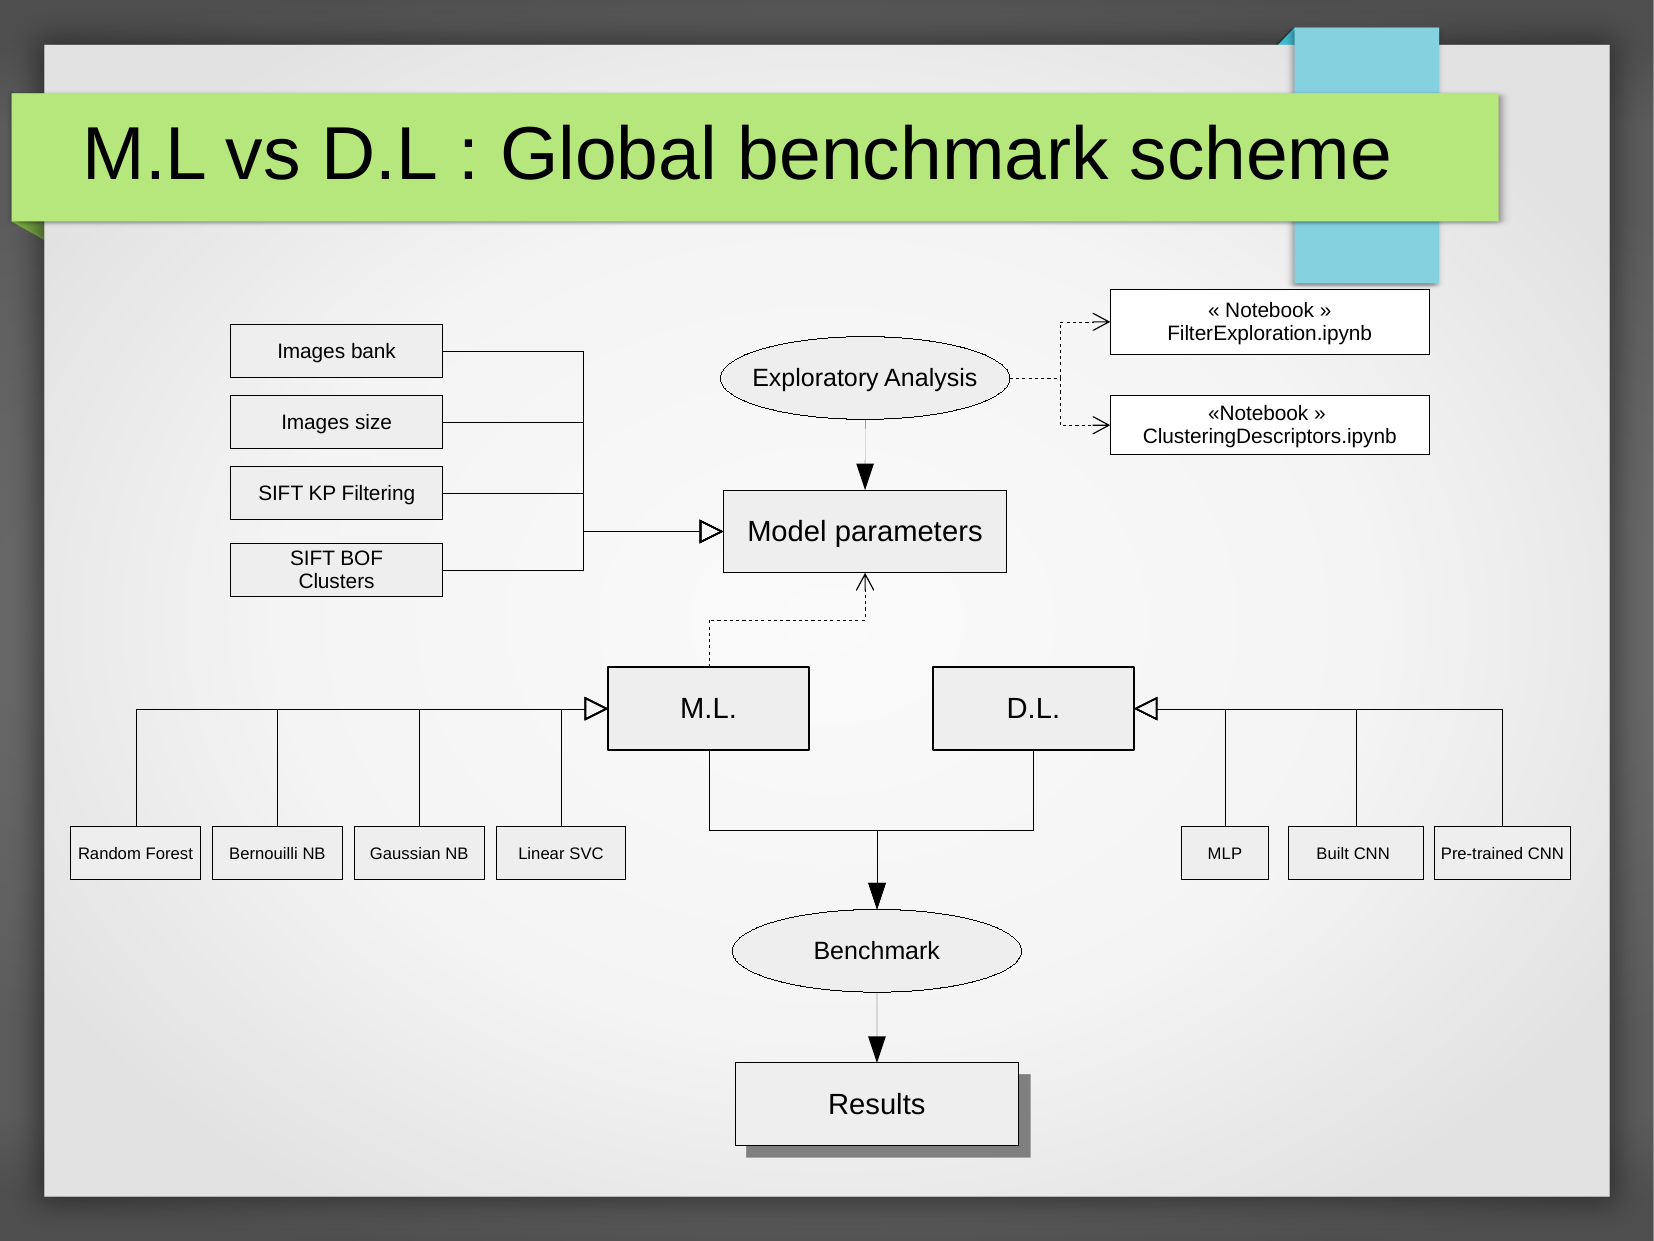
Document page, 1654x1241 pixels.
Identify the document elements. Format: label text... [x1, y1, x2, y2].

text_box Random Forest [70, 826, 201, 880]
text_box Model parameters [723, 490, 1007, 573]
text_box Results [735, 1062, 1019, 1146]
text_box Pre-trained CNN [1434, 826, 1571, 880]
text_box SIFT BOF Clusters [230, 543, 443, 597]
text_box D.L. [933, 667, 1134, 751]
text_box Gaussian NB [354, 826, 485, 880]
text_box MLP [1181, 826, 1269, 880]
text_box Images bank [230, 324, 443, 378]
text_box Images size [230, 395, 443, 449]
text_box Exploratory Analysis [720, 336, 1010, 420]
text_box Built CNN [1288, 826, 1424, 880]
text_box Linear SVC [496, 826, 626, 880]
text_box M.L. [608, 667, 810, 751]
title M.L vs D.L : Global benchmark scheme [82, 69, 1489, 238]
text_box «Notebook » ClusteringDescriptors.ipynb [1110, 395, 1430, 455]
text_box Bernouilli NB [212, 826, 343, 880]
text_box « Notebook » FilterExploration.ipynb [1110, 289, 1430, 355]
text_box SIFT KP Filtering [230, 466, 443, 520]
picture [0, 0, 1654, 1241]
text_box Benchmark [732, 909, 1022, 993]
